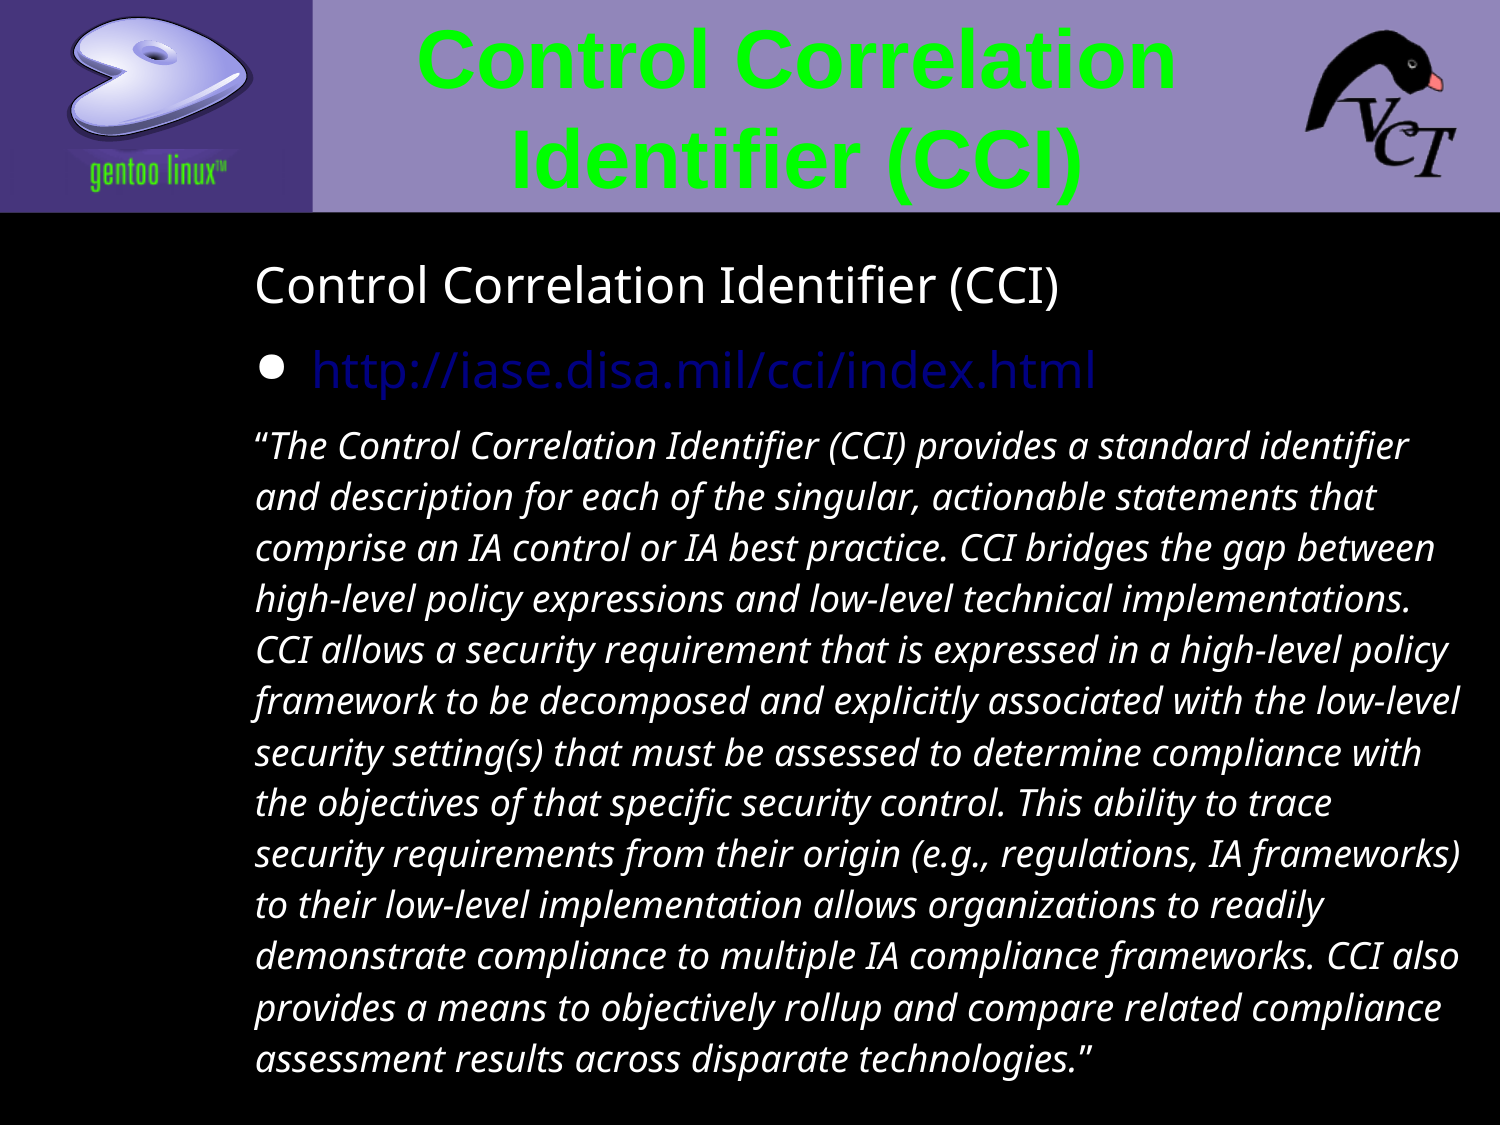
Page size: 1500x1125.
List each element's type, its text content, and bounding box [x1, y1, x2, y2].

picture [1292, 21, 1471, 189]
title Control Correlation Identifier (CCI) [324, 9, 1271, 203]
list Control Correlation Identifier (CCI) http://iase.disa.mil/cci/index.html “The Control Correlation Identifier (CCI) provides a standard identifier and description for each of the singular, actionable statements that comprise an IA control or IA best practice. CCI bridges the gap between high-level policy expressions and low-level technical implementations. CCI allows a security requirement that is expressed in a high-level policy framework to be decomposed and explicitly associated with the low-level security setting(s) that must be assessed to determine compliance with the objectives of that specific security control. This ability to trace security requirements from their origin (e.g., regulations, IA frameworks) to their low-level implementation allows organizations to readily demonstrate compliance to multiple IA compliance frameworks. CCI also provides a means to objectively rollup and compare related compliance assessment results across disparate technologies.” [198, 249, 1469, 1088]
picture [0, 149, 300, 195]
